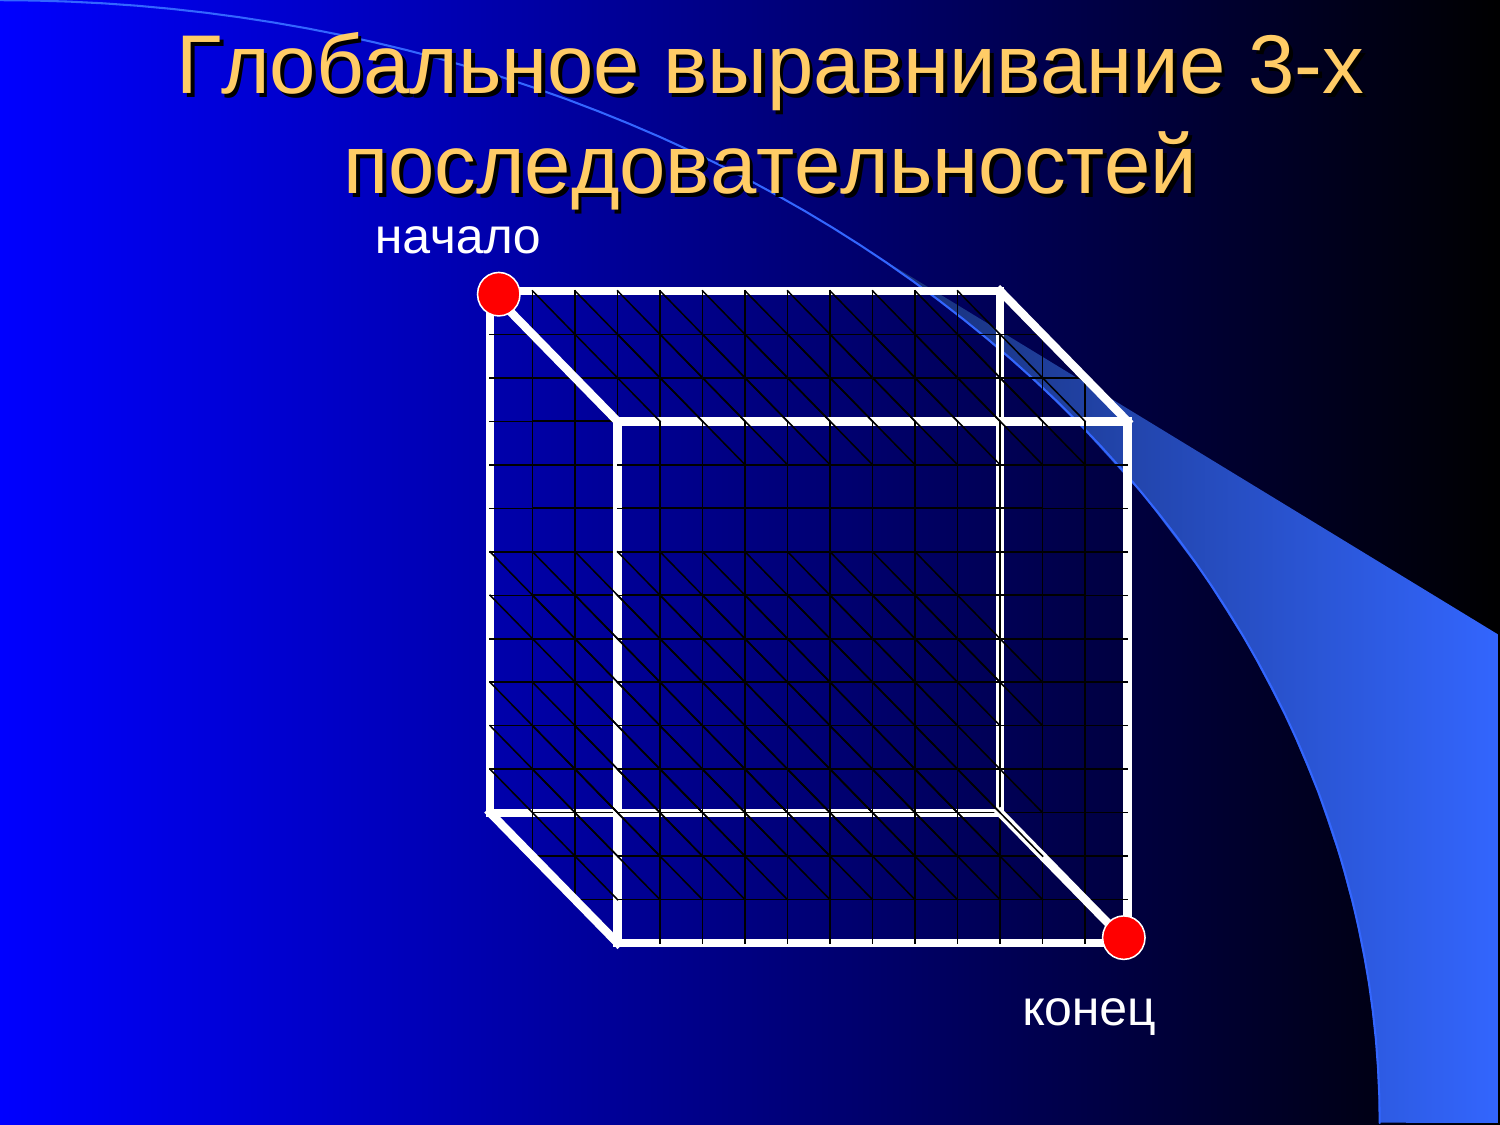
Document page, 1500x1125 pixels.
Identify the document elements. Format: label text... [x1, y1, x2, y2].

text_box [477, 272, 521, 316]
text_box [1102, 915, 1146, 960]
text_box конец [1007, 967, 1196, 1043]
title Глобальное выравнивание 3-х последовательностей [0, 42, 1500, 178]
text_box начало [360, 196, 556, 272]
